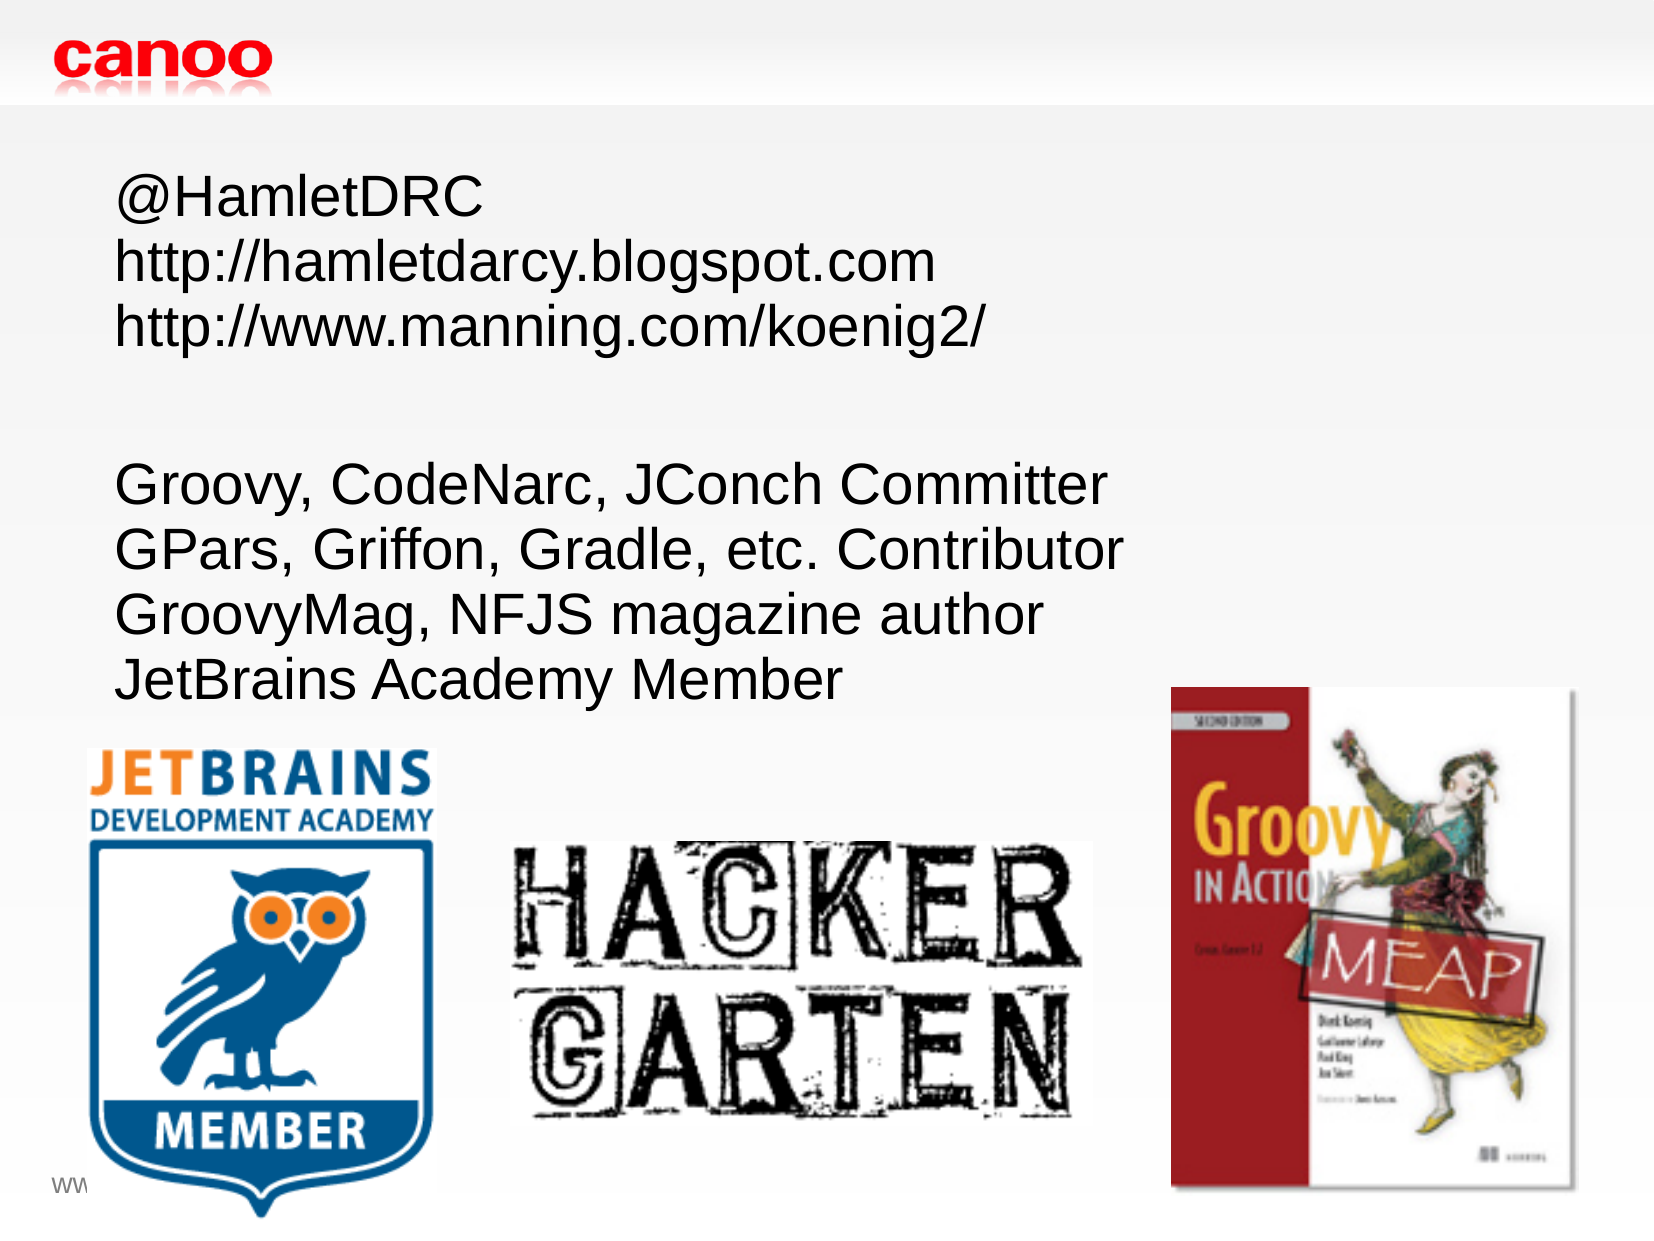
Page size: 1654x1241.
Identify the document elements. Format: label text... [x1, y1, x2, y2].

picture [1171, 687, 1579, 1197]
text_box @HamletDRC http://hamletdarcy.blogspot.com http://www.manning.com/koenig2/ Groovy, CodeNarc, JConch Committer GPars, Griffon, Gradle, etc. Contributor GroovyMag, NFJS magazine author JetBrains Academy Member [99, 156, 1554, 1122]
picture [87, 748, 437, 1221]
picture [510, 841, 1093, 1126]
picture [51, 37, 273, 119]
